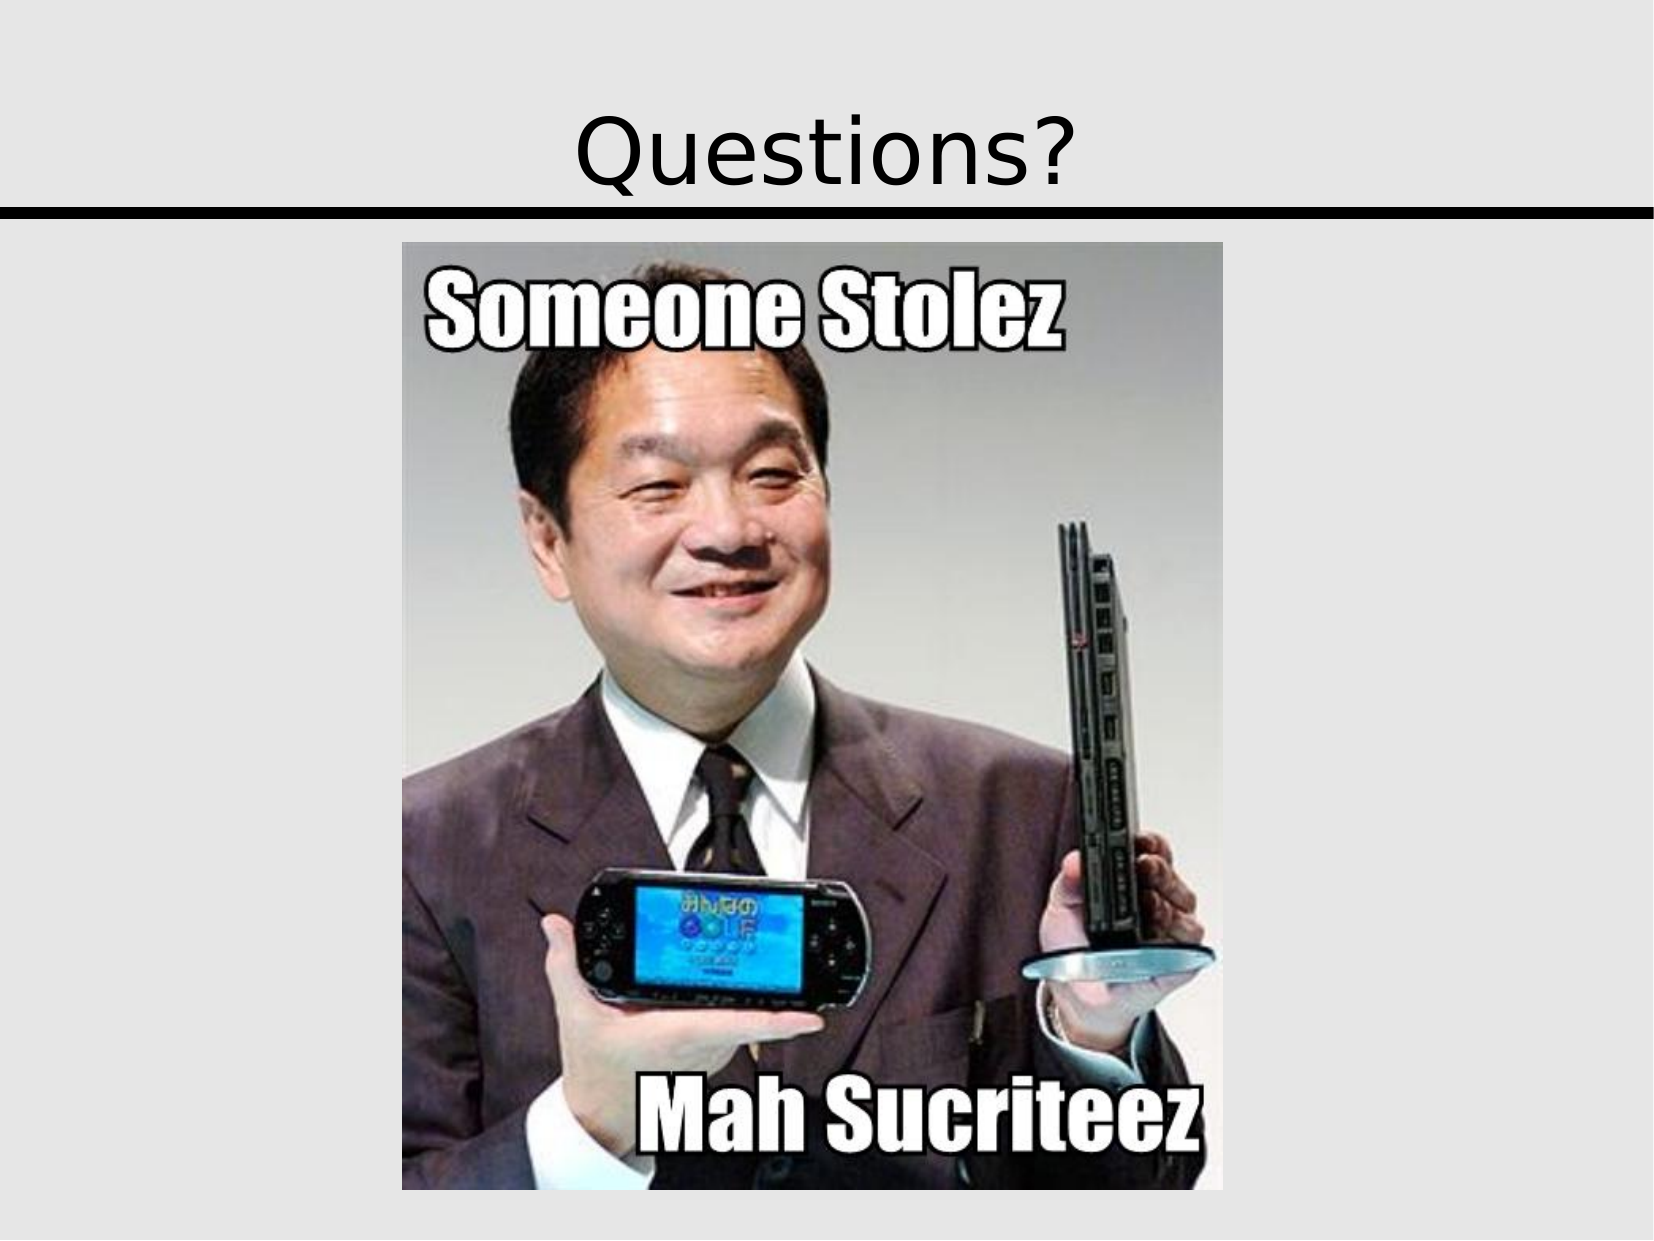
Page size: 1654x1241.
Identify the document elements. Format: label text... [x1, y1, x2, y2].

title Questions? [82, 49, 1571, 257]
picture [402, 242, 1223, 1190]
